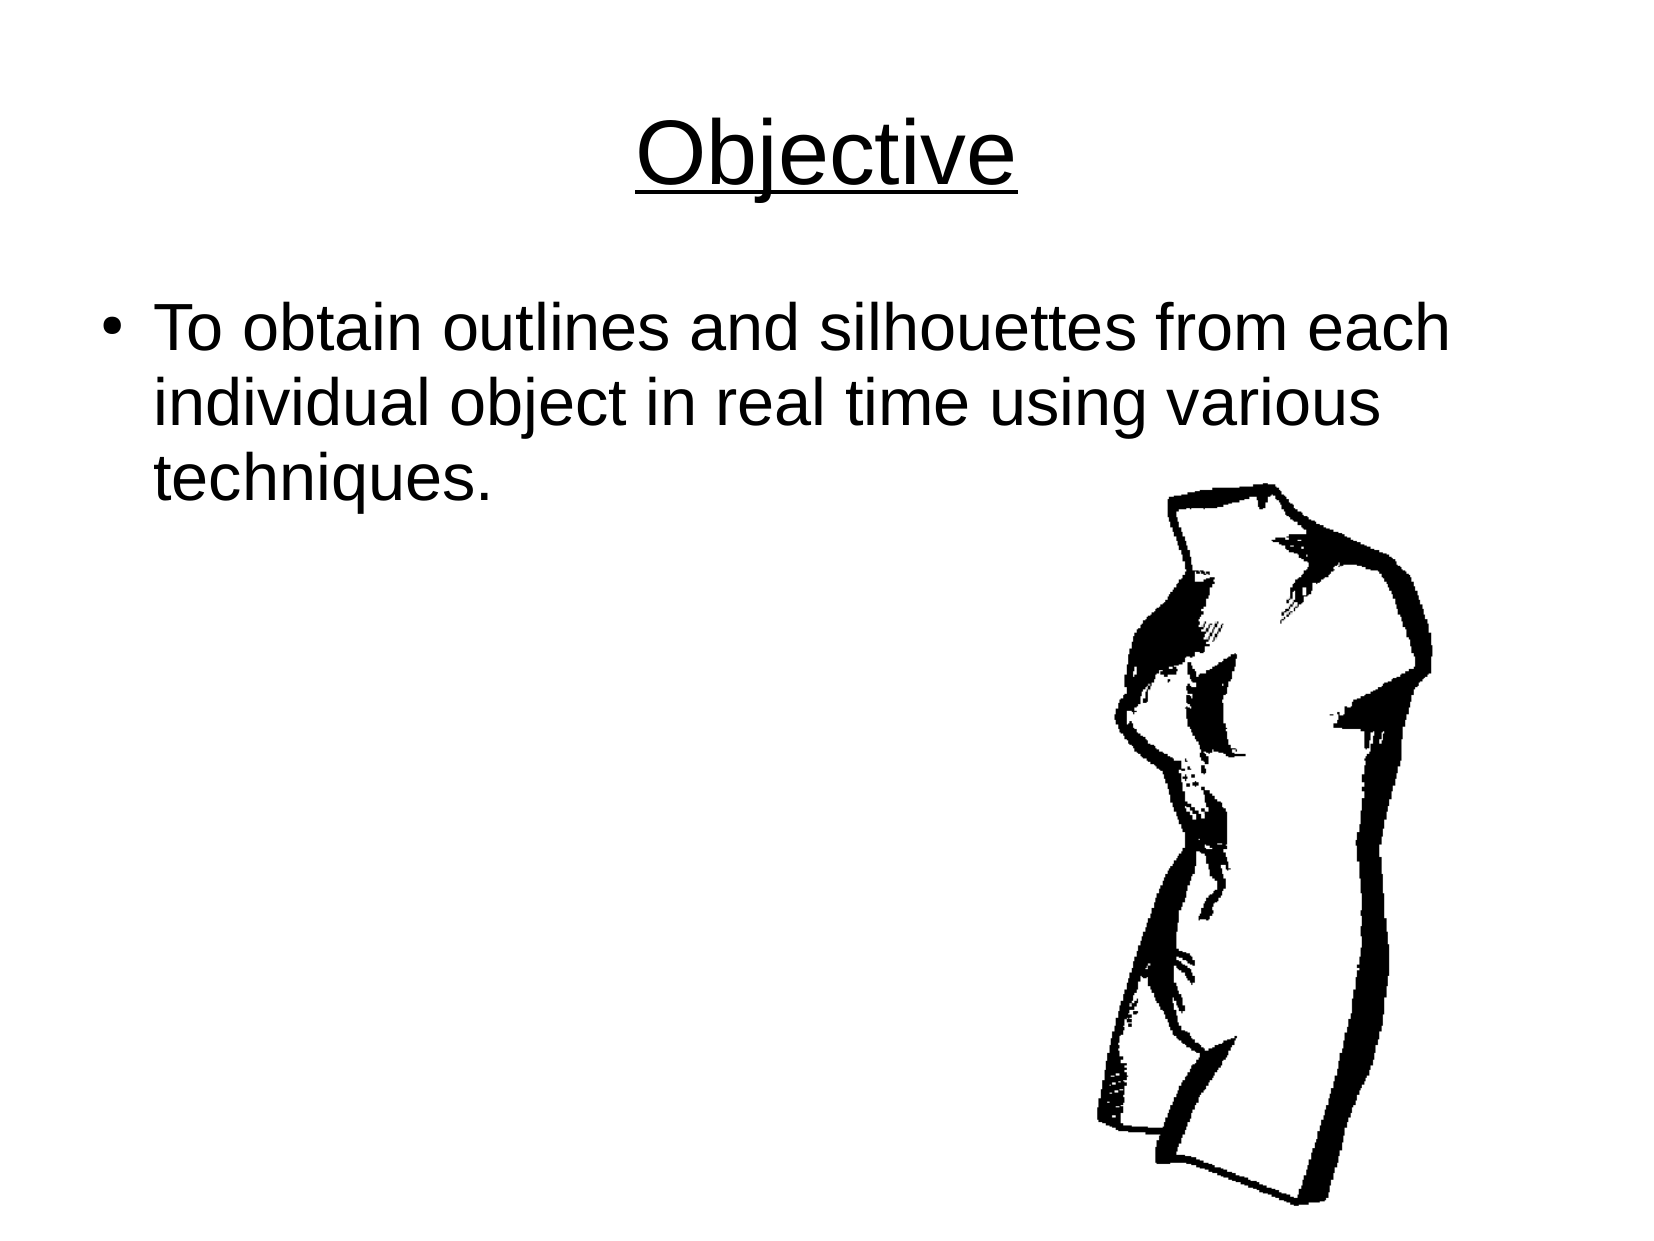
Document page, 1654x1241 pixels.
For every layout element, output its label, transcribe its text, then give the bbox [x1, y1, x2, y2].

picture [1080, 464, 1456, 1216]
list To obtain outlines and silhouettes from each individual object in real time using various techniques. [82, 290, 1538, 1010]
title Objective [82, 49, 1571, 257]
